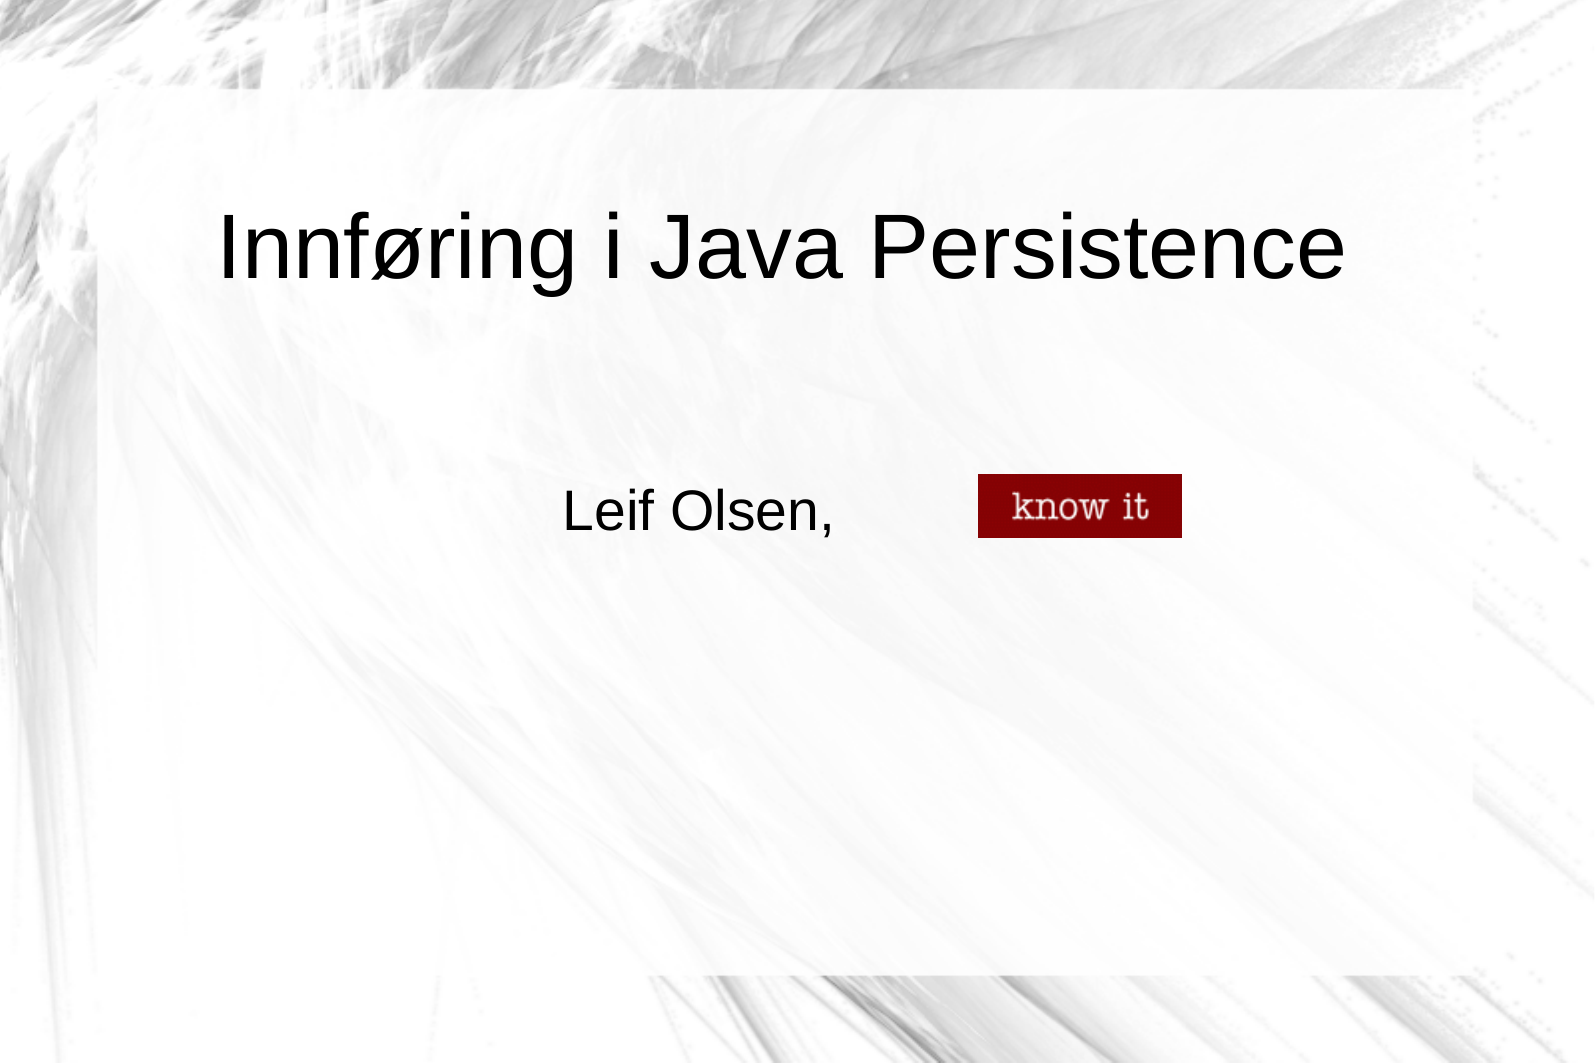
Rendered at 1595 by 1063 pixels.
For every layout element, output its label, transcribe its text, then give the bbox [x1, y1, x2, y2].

title Innføring i Java Persistence [113, 93, 1453, 299]
picture [0, 0, 1595, 1063]
subtitle Leif Olsen, [113, 274, 1300, 810]
